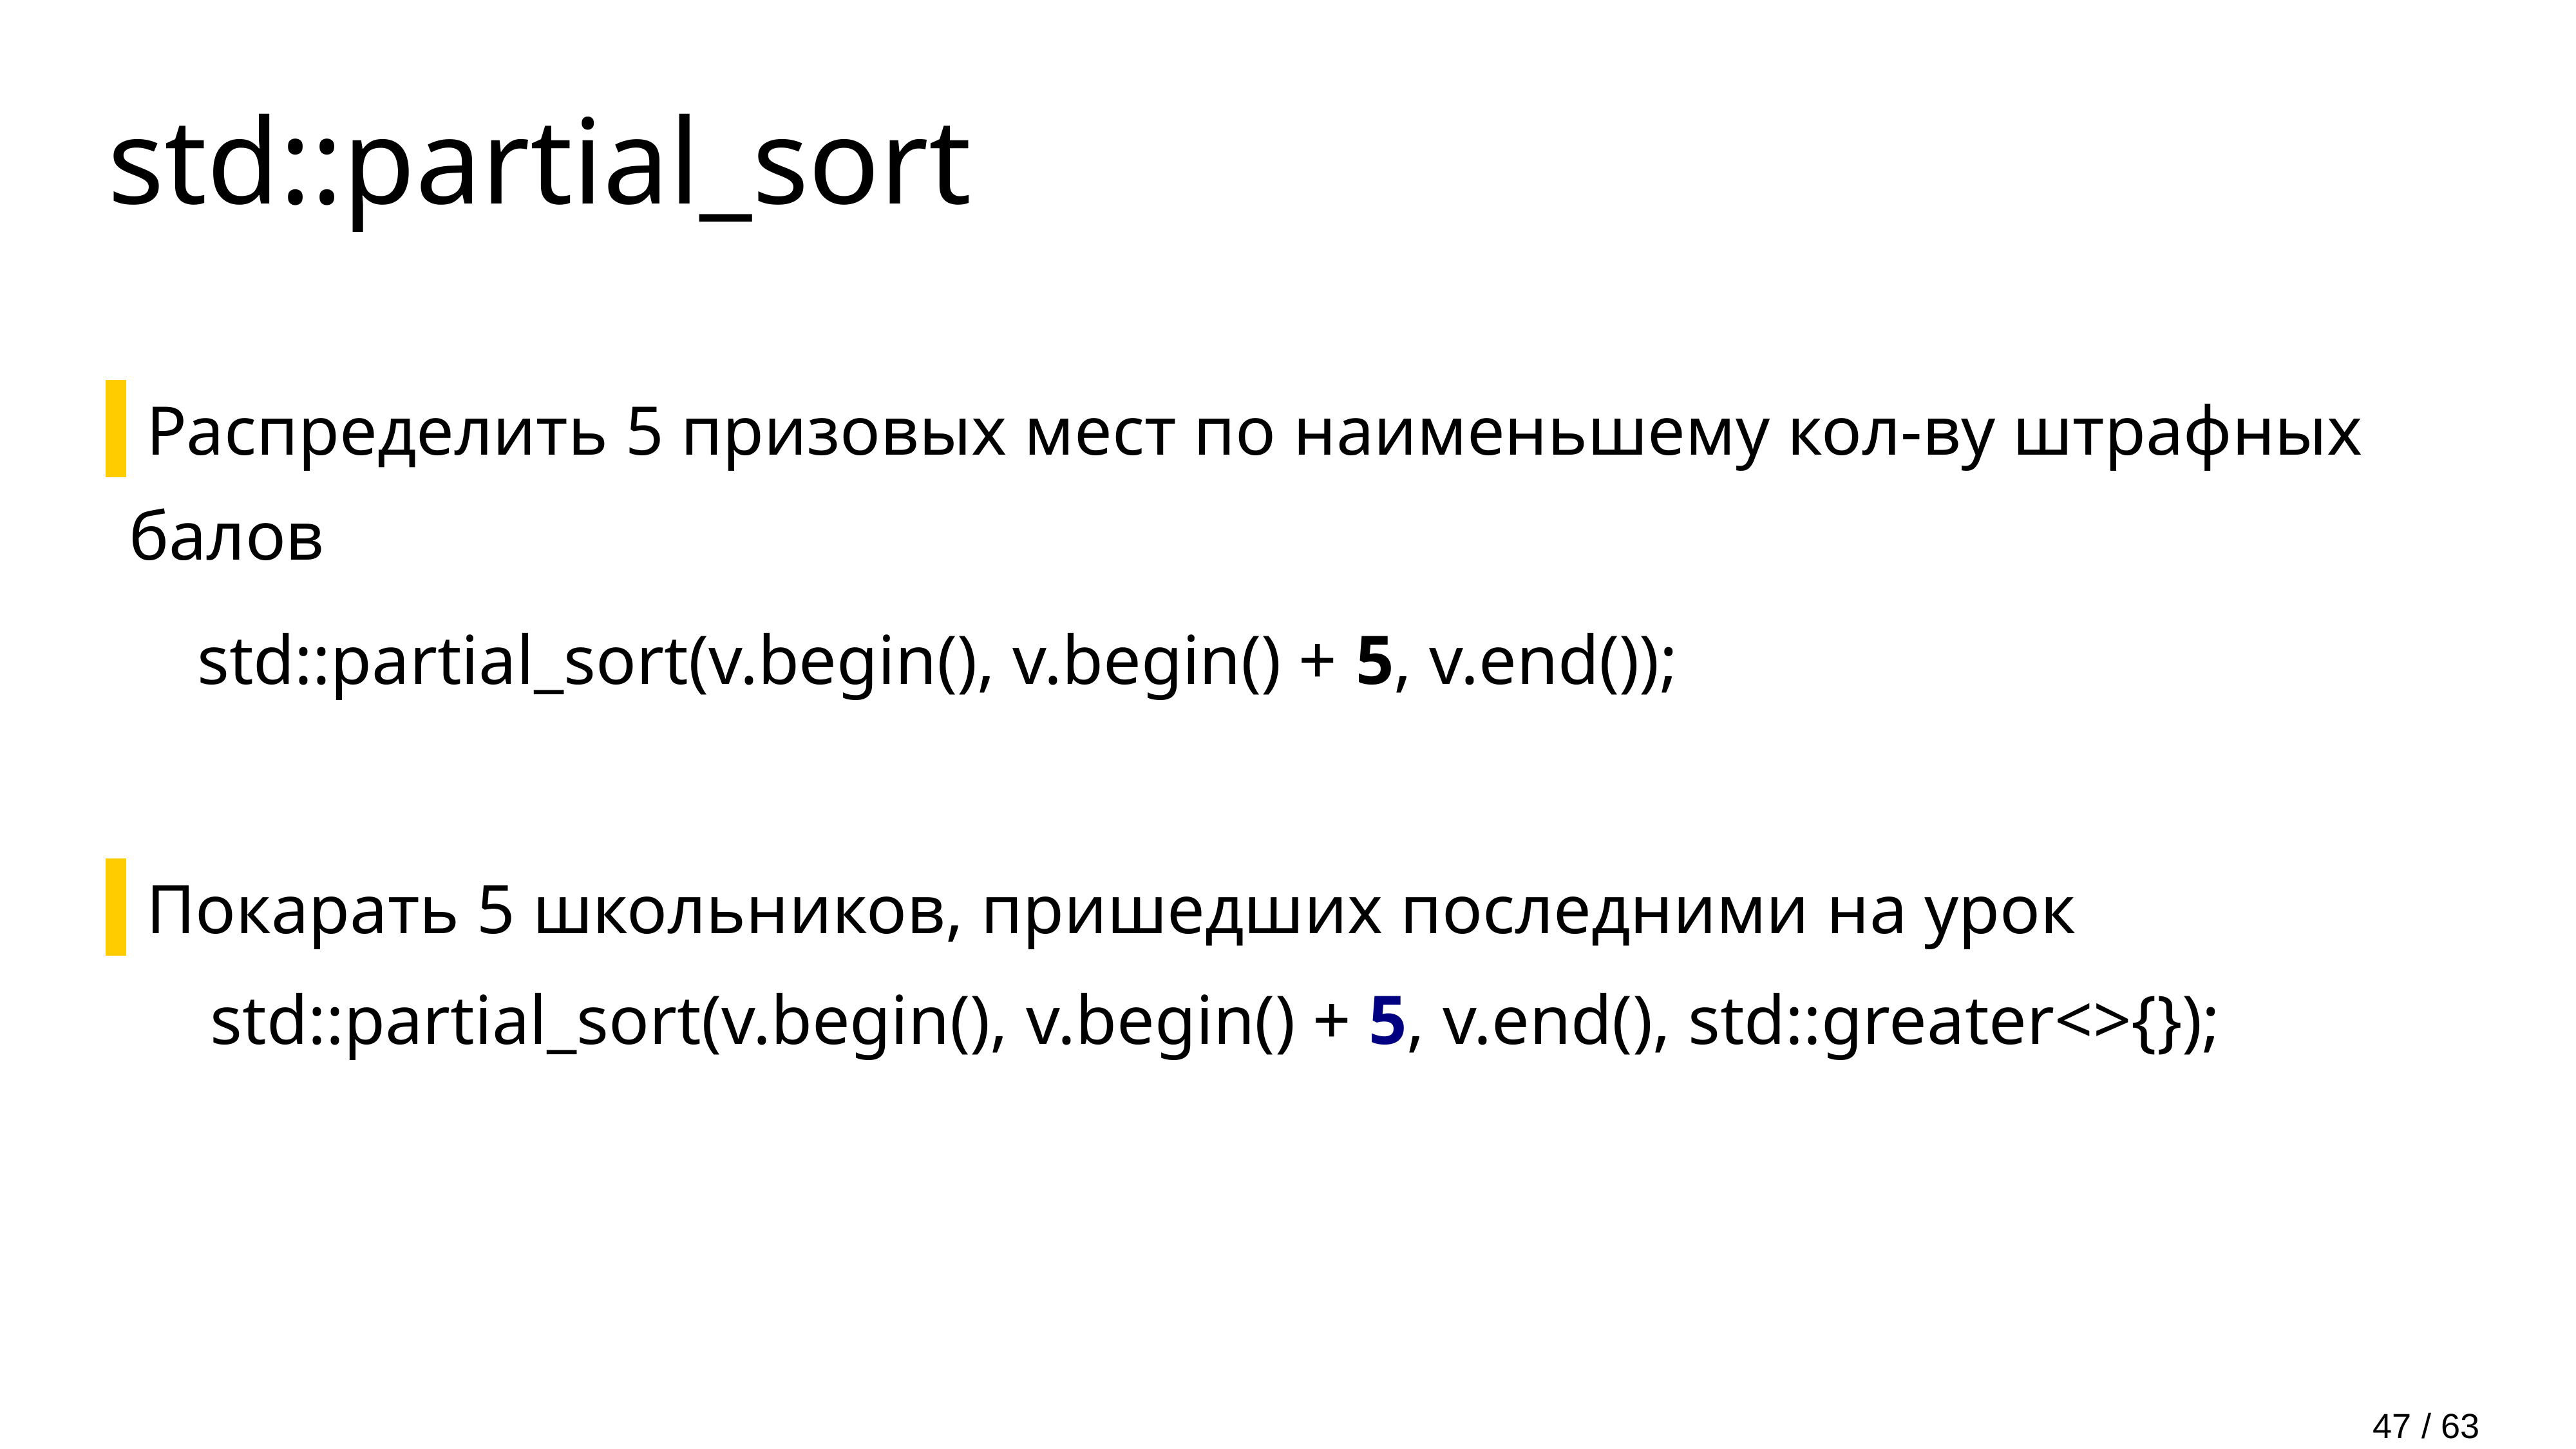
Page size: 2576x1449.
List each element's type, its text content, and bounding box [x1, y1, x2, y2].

text_box Распределить 5 призовых мест по наименьшему кол-ву штрафных балов std::partial_sort(v.begin(), v.begin() + 5, v.end()); Покарать 5 школьников, пришедших последними на урок std::partial_sort(v.begin(), v.begin() + 5, v.end(), std::greater<>{}); [96, 364, 2512, 1419]
text_box <number> / 63 [2363, 1402, 2576, 1449]
title std::partial_sort [108, 80, 2468, 242]
